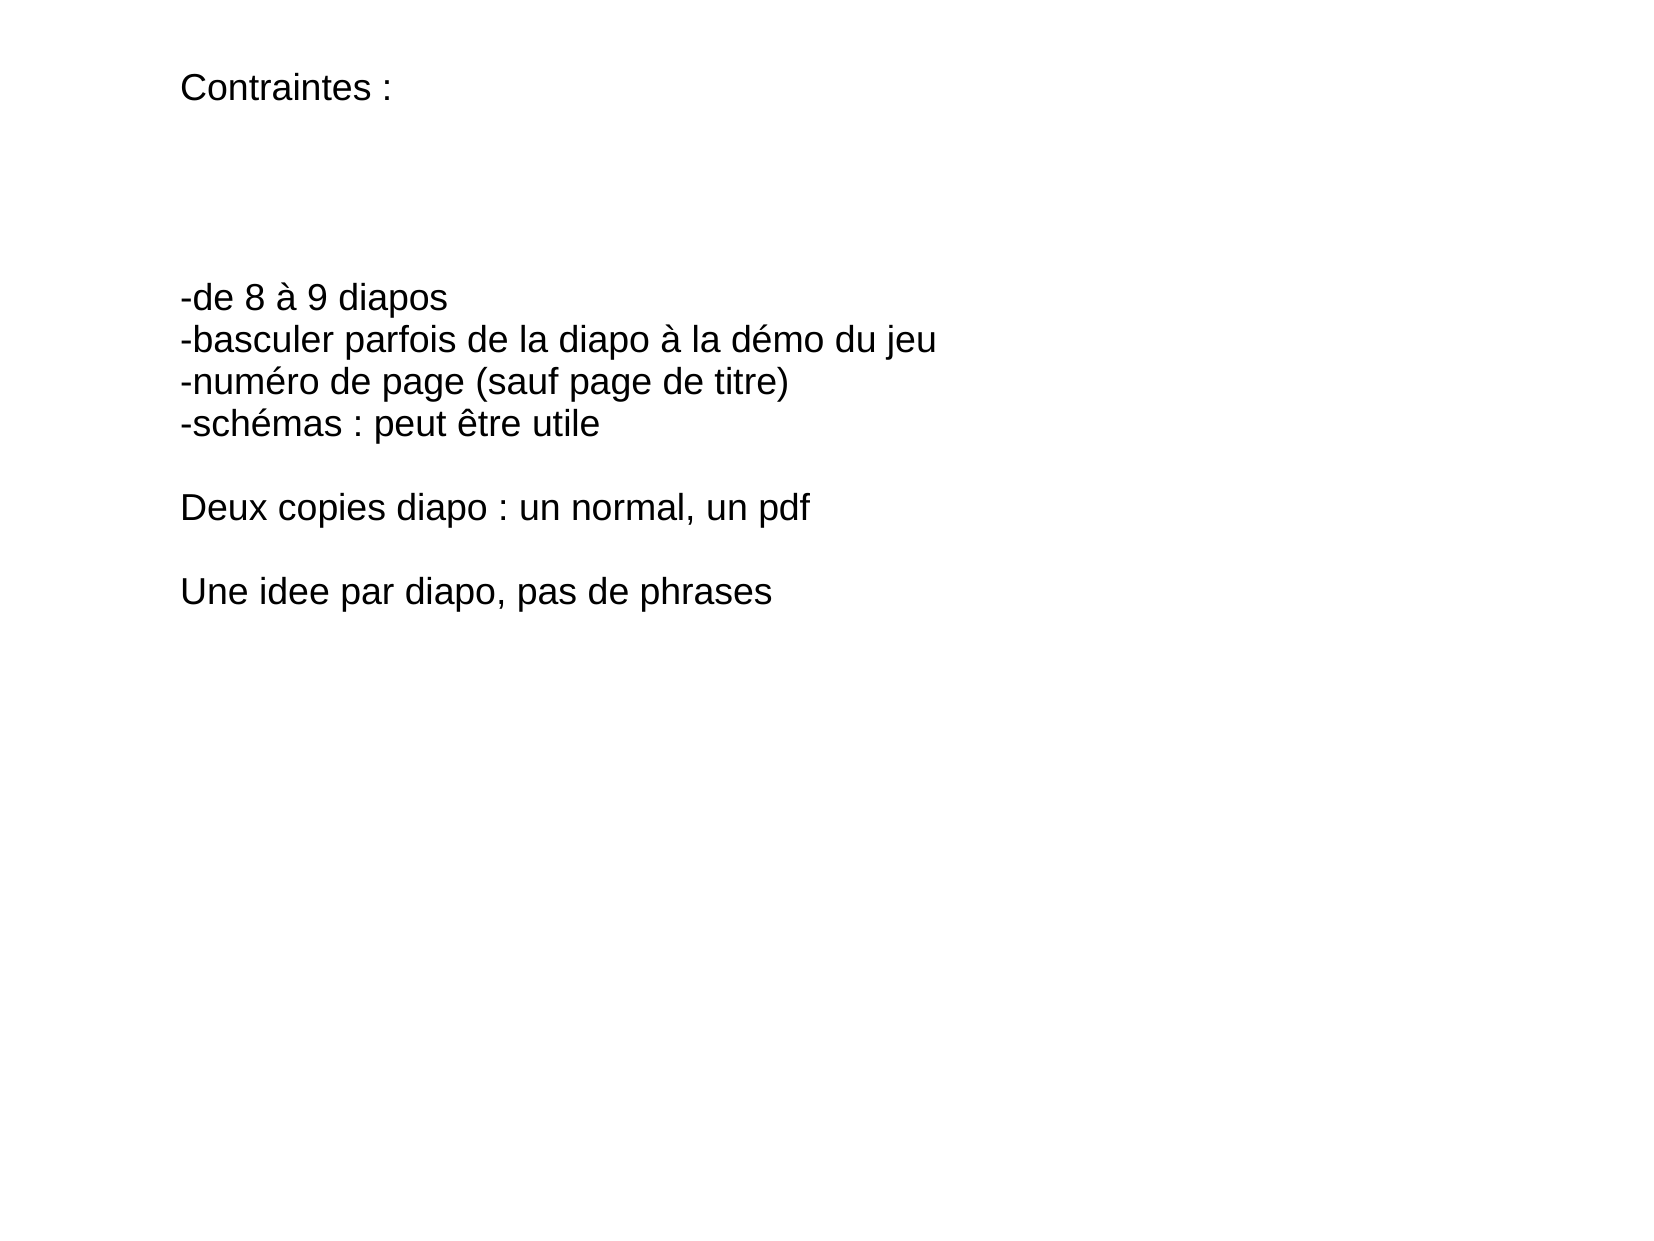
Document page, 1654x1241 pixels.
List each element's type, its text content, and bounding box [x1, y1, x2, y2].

text_box Contraintes : -de 8 à 9 diapos -basculer parfois de la diapo à la démo du jeu -numéro de page (sauf page de titre) -schémas : peut être utile Deux copies diapo : un normal, un pdf Une idee par diapo, pas de phrases [165, 59, 1276, 620]
